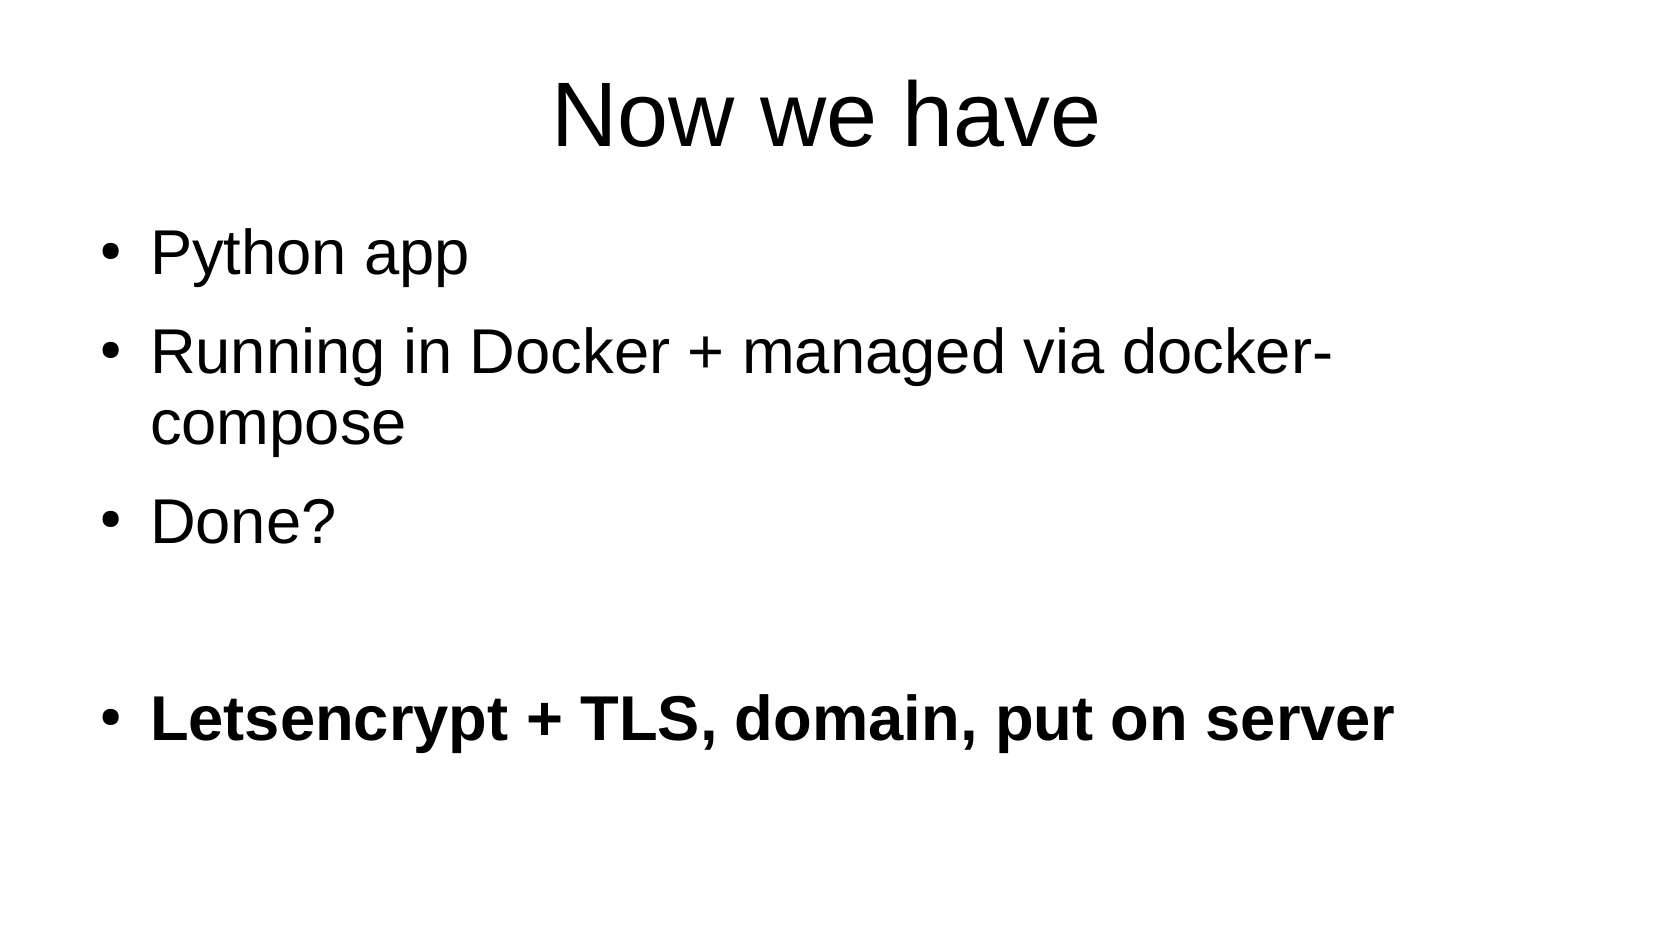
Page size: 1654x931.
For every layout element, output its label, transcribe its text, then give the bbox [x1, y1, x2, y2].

list Python app Running in Docker + managed via docker-compose Done? Letsencrypt + TLS, domain, put on server [82, 217, 1571, 758]
title Now we have [82, 37, 1571, 193]
